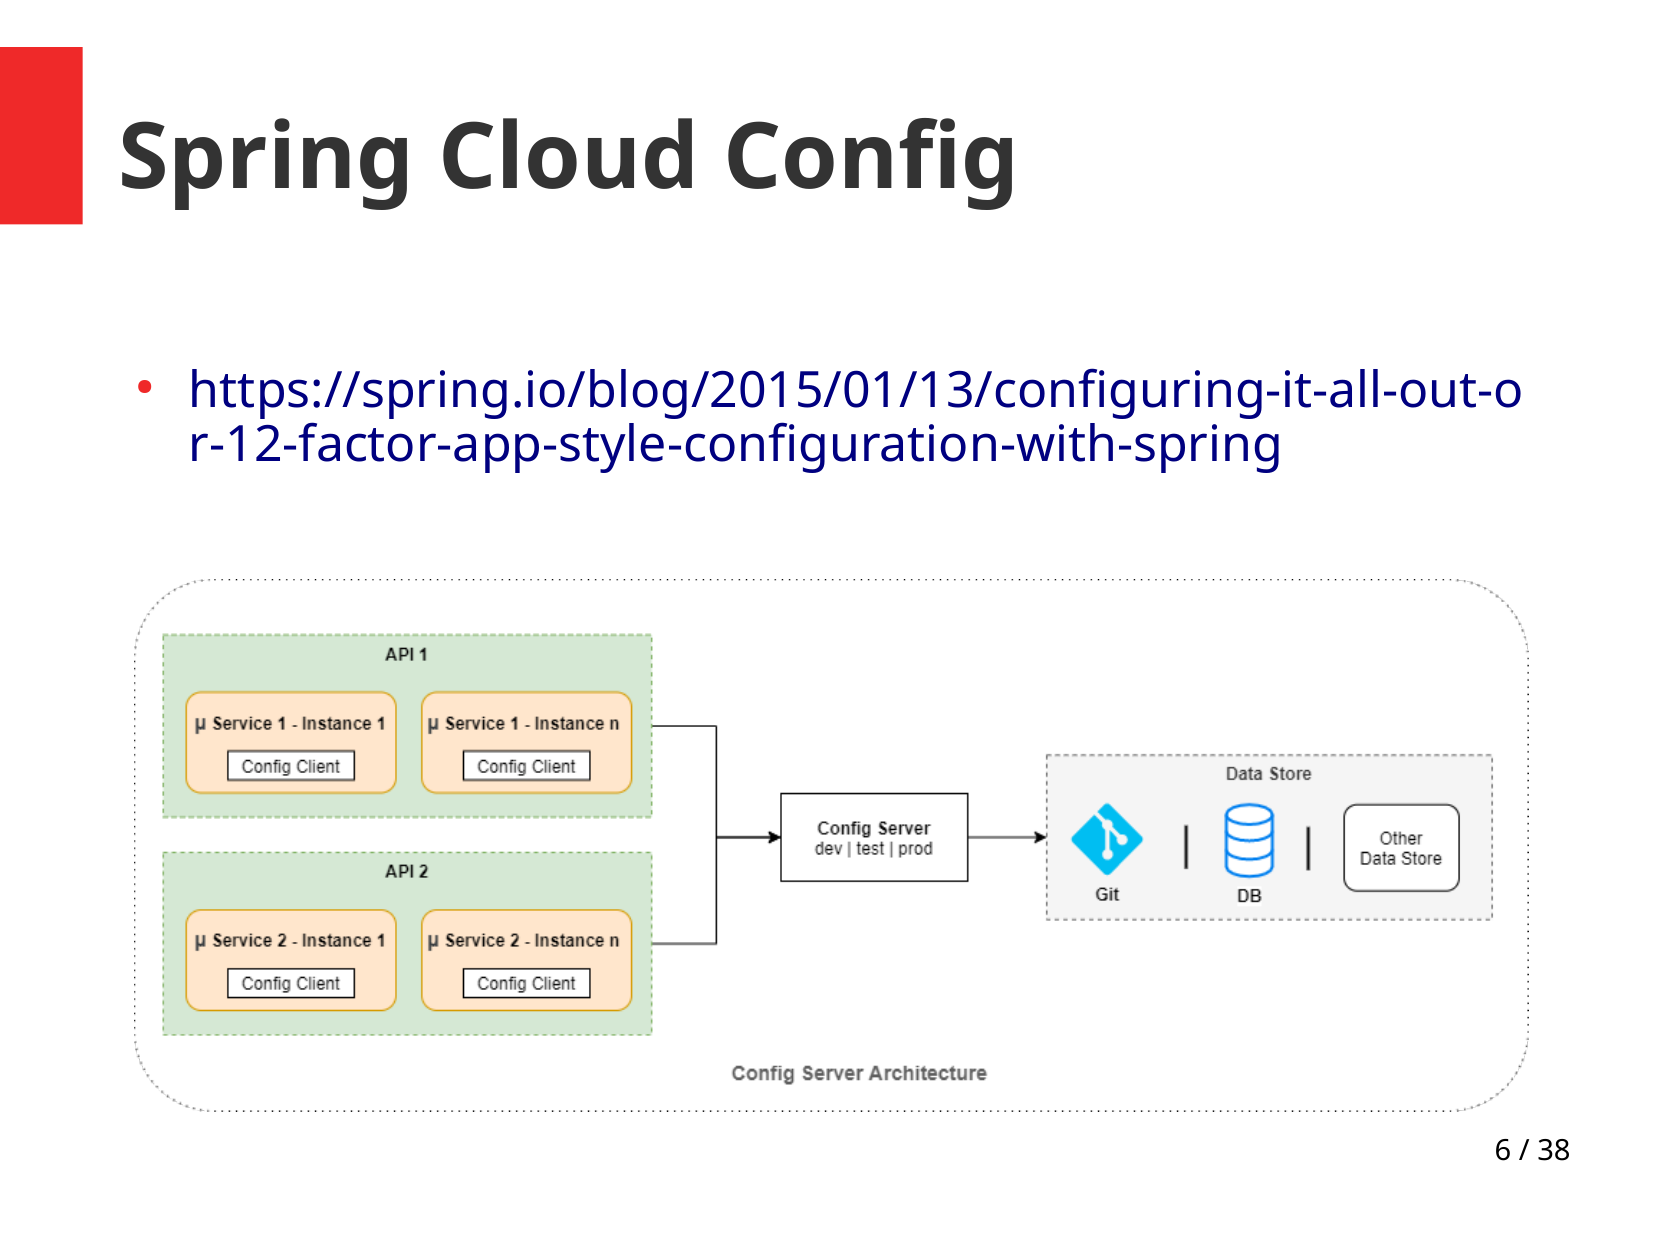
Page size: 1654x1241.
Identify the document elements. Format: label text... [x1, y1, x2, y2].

picture [134, 579, 1529, 1112]
title Spring Cloud Config [118, 46, 1571, 260]
list https://spring.io/blog/2015/01/13/configuring-it-all-out-or-12-factor-app-style-configuration-with-spring [118, 354, 1536, 1074]
